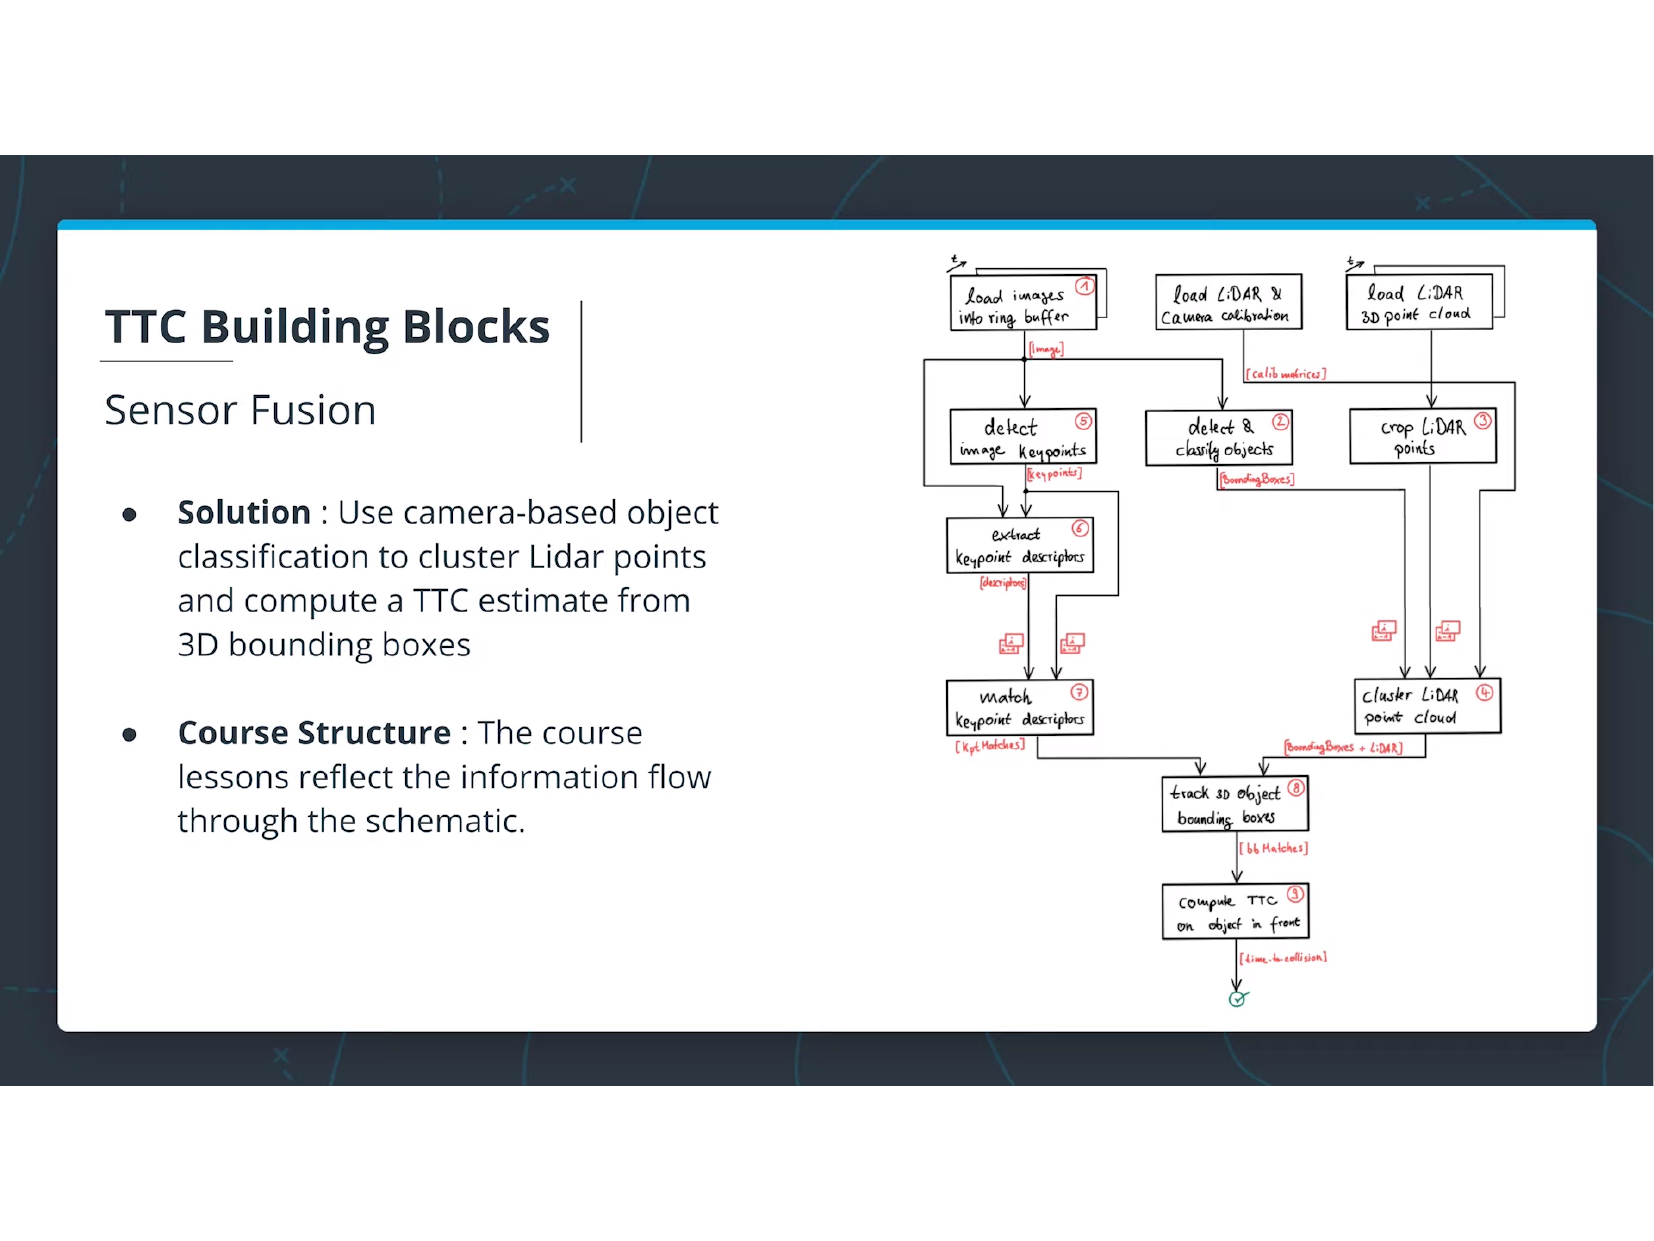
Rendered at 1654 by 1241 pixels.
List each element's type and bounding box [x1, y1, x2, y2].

picture [0, 155, 1654, 1086]
